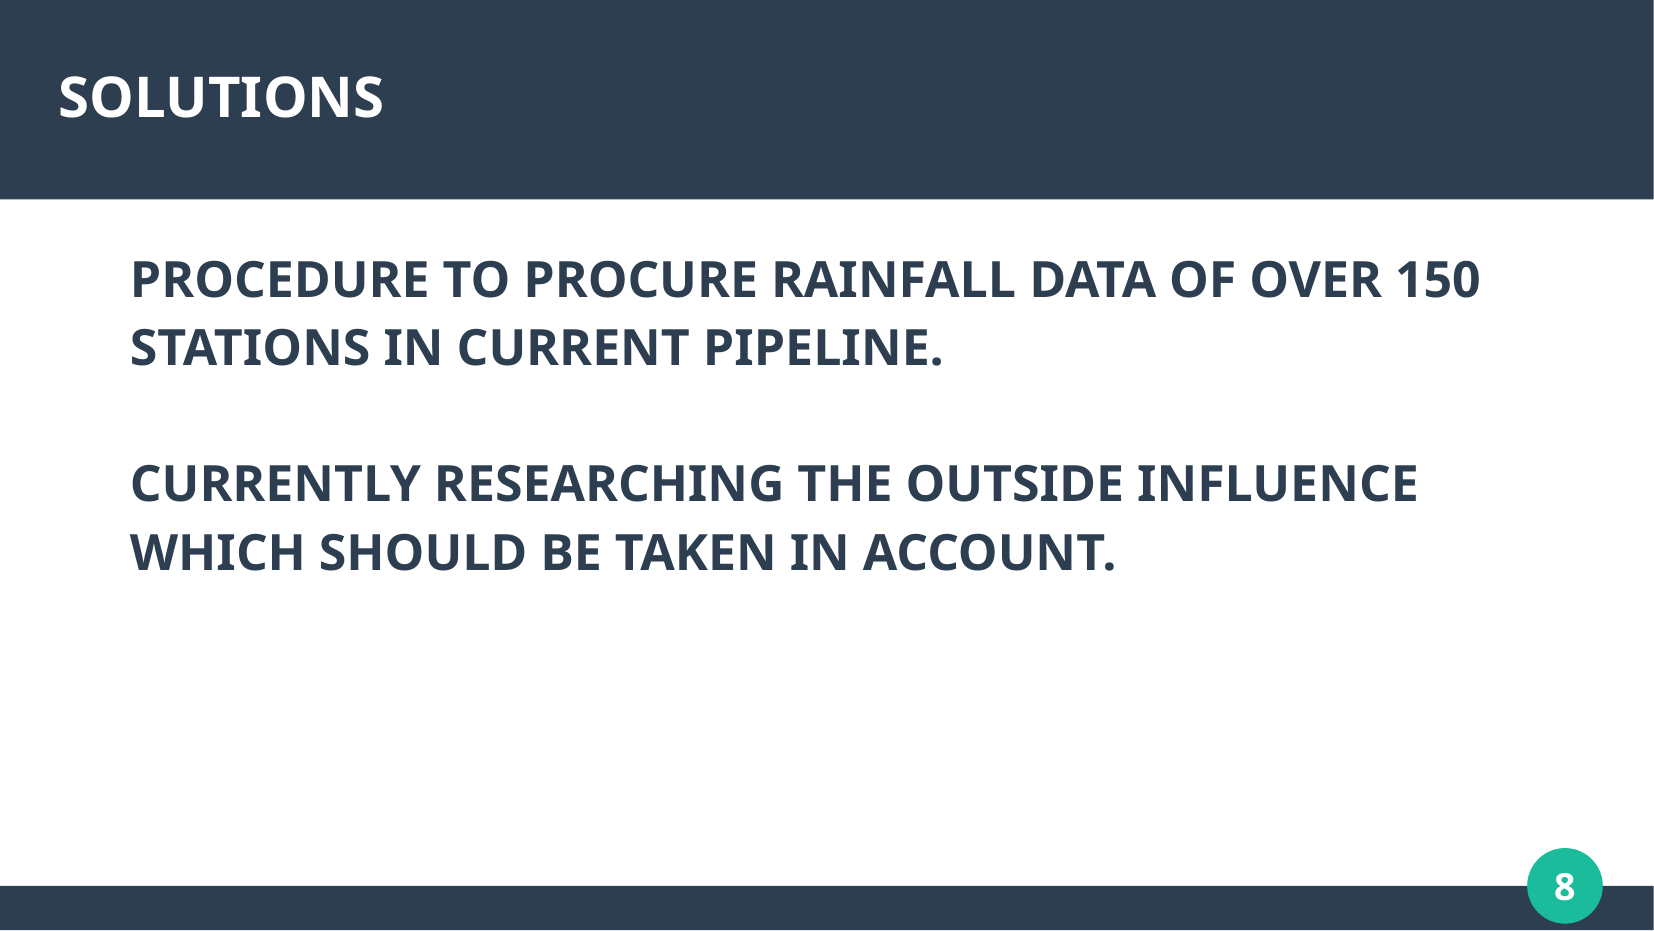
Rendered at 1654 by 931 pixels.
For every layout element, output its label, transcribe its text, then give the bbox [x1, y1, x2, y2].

list PROCEDURE TO PROCURE RAINFALL DATA OF OVER 150 STATIONS IN CURRENT PIPELINE. CURRENTLY RESEARCHING THE OUTSIDE INFLUENCE WHICH SHOULD BE TAKEN IN ACCOUNT. [59, 243, 1595, 864]
title SOLUTIONS [59, 37, 1595, 156]
